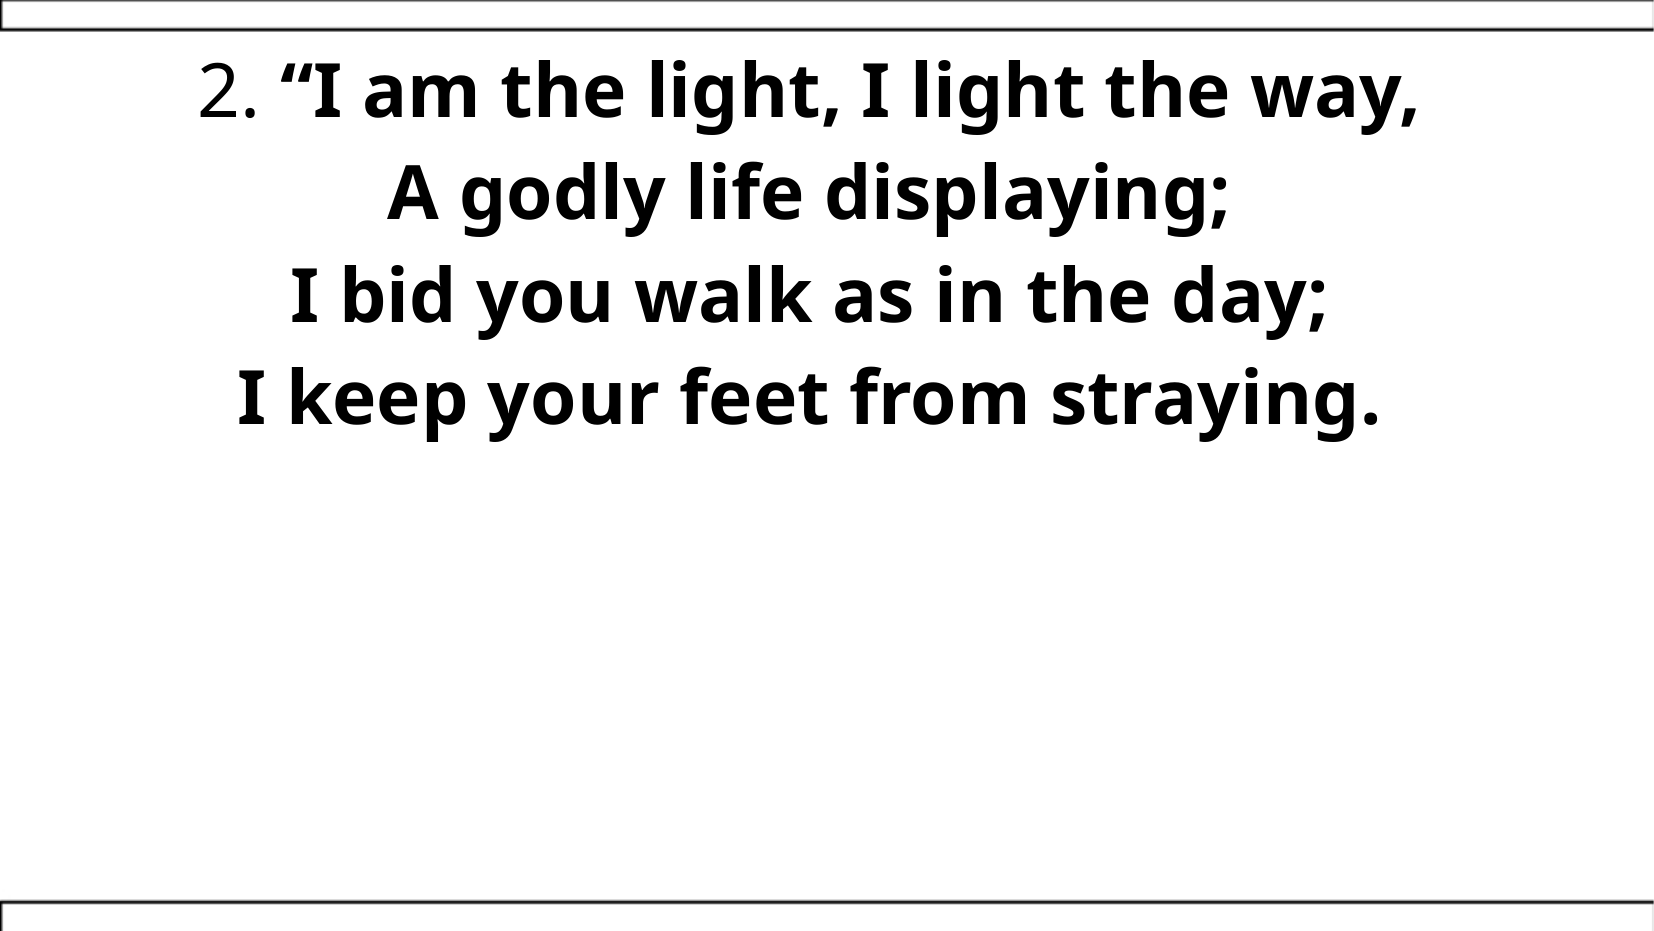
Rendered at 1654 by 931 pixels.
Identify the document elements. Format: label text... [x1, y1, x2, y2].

text_box 2. “I am the light, I light the way, A godly life displaying; I bid you walk as in the day; I keep your feet from straying. [60, 30, 1561, 451]
picture [0, 0, 1654, 931]
